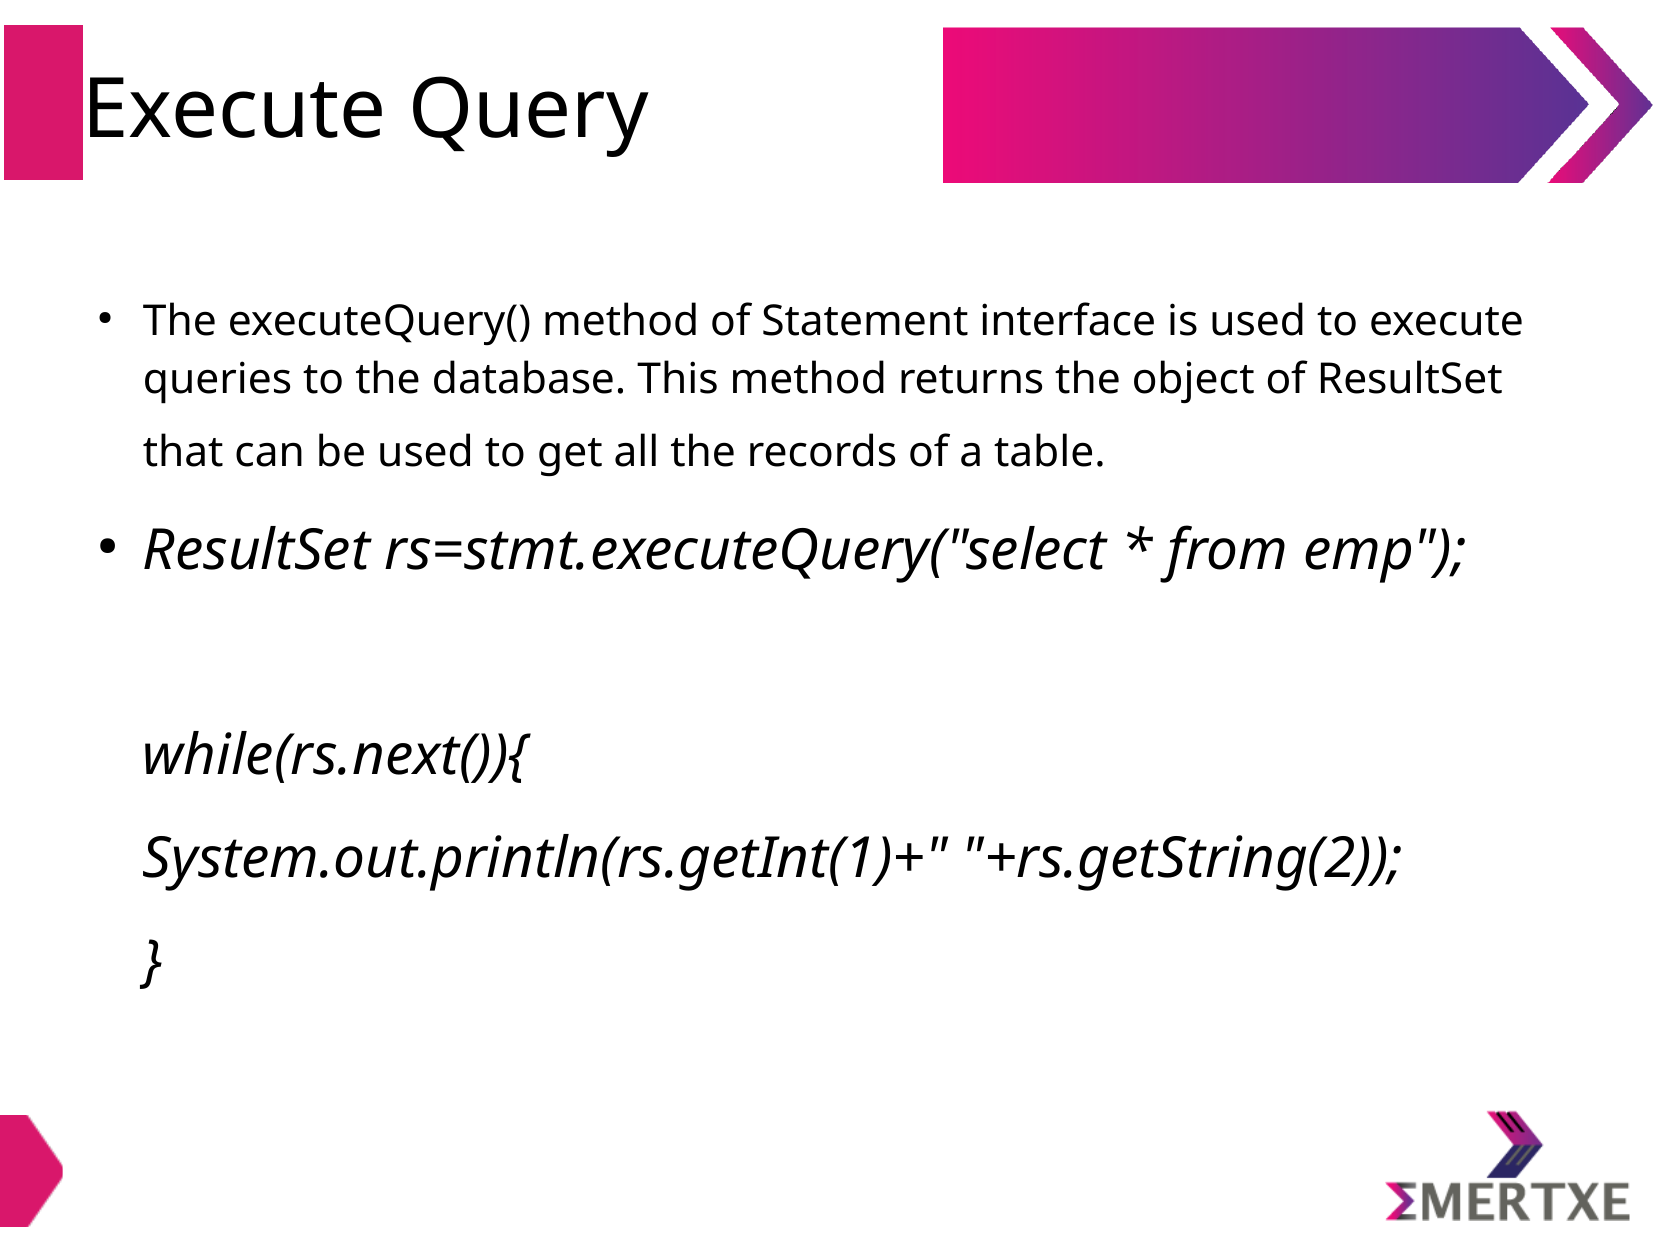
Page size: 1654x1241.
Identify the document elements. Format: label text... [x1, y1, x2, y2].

list The executeQuery() method of Statement interface is used to execute queries to the database. This method returns the object of ResultSet that can be used to get all the records of a table. ResultSet rs=stmt.executeQuery("select * from emp"); while(rs.next()){ System.out.println(rs.getInt(1)+" "+rs.getString(2)); } [82, 290, 1571, 1010]
title Execute Query [82, 2, 1571, 210]
picture [1385, 1107, 1631, 1221]
picture [1571, 27, 1653, 183]
